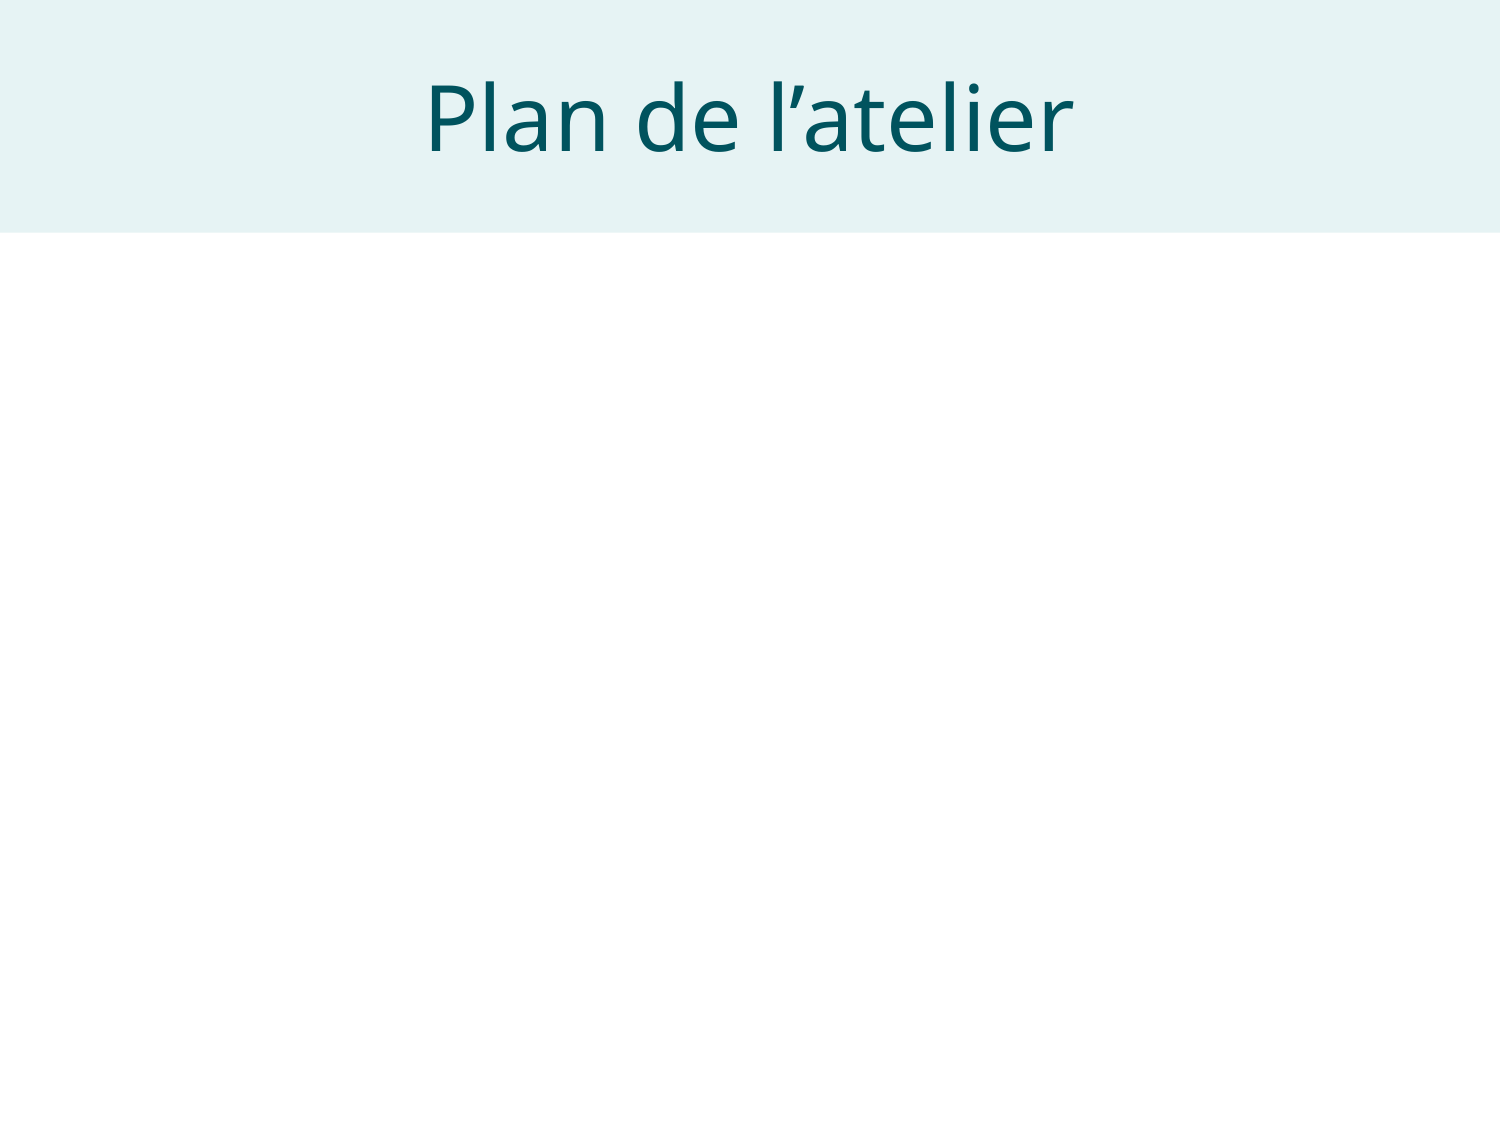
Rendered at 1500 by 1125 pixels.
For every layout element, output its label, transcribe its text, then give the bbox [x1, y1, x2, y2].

title Plan de l’atelier [0, 0, 1500, 233]
